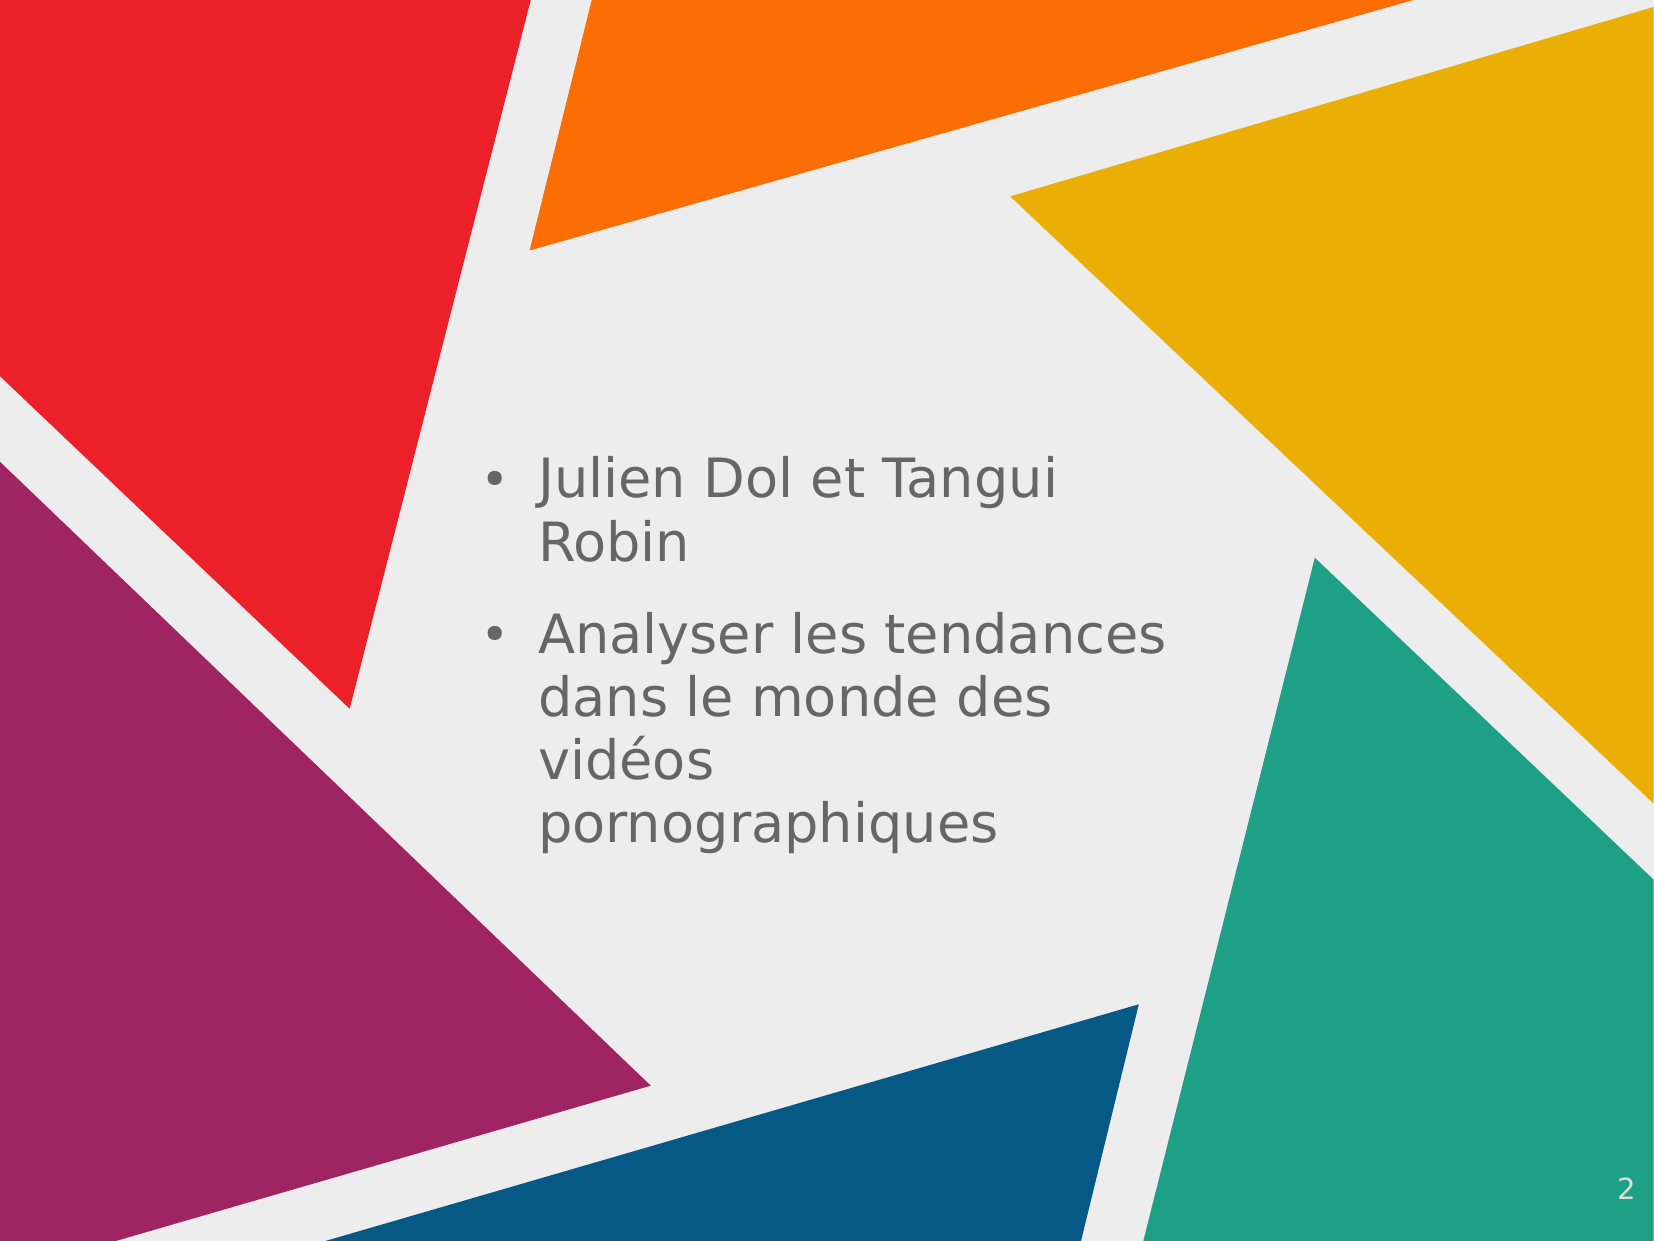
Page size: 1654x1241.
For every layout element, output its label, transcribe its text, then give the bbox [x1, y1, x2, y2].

list Julien Dol et Tangui Robin Analyser les tendances dans le monde des vidéos pornographiques [467, 447, 1191, 1005]
